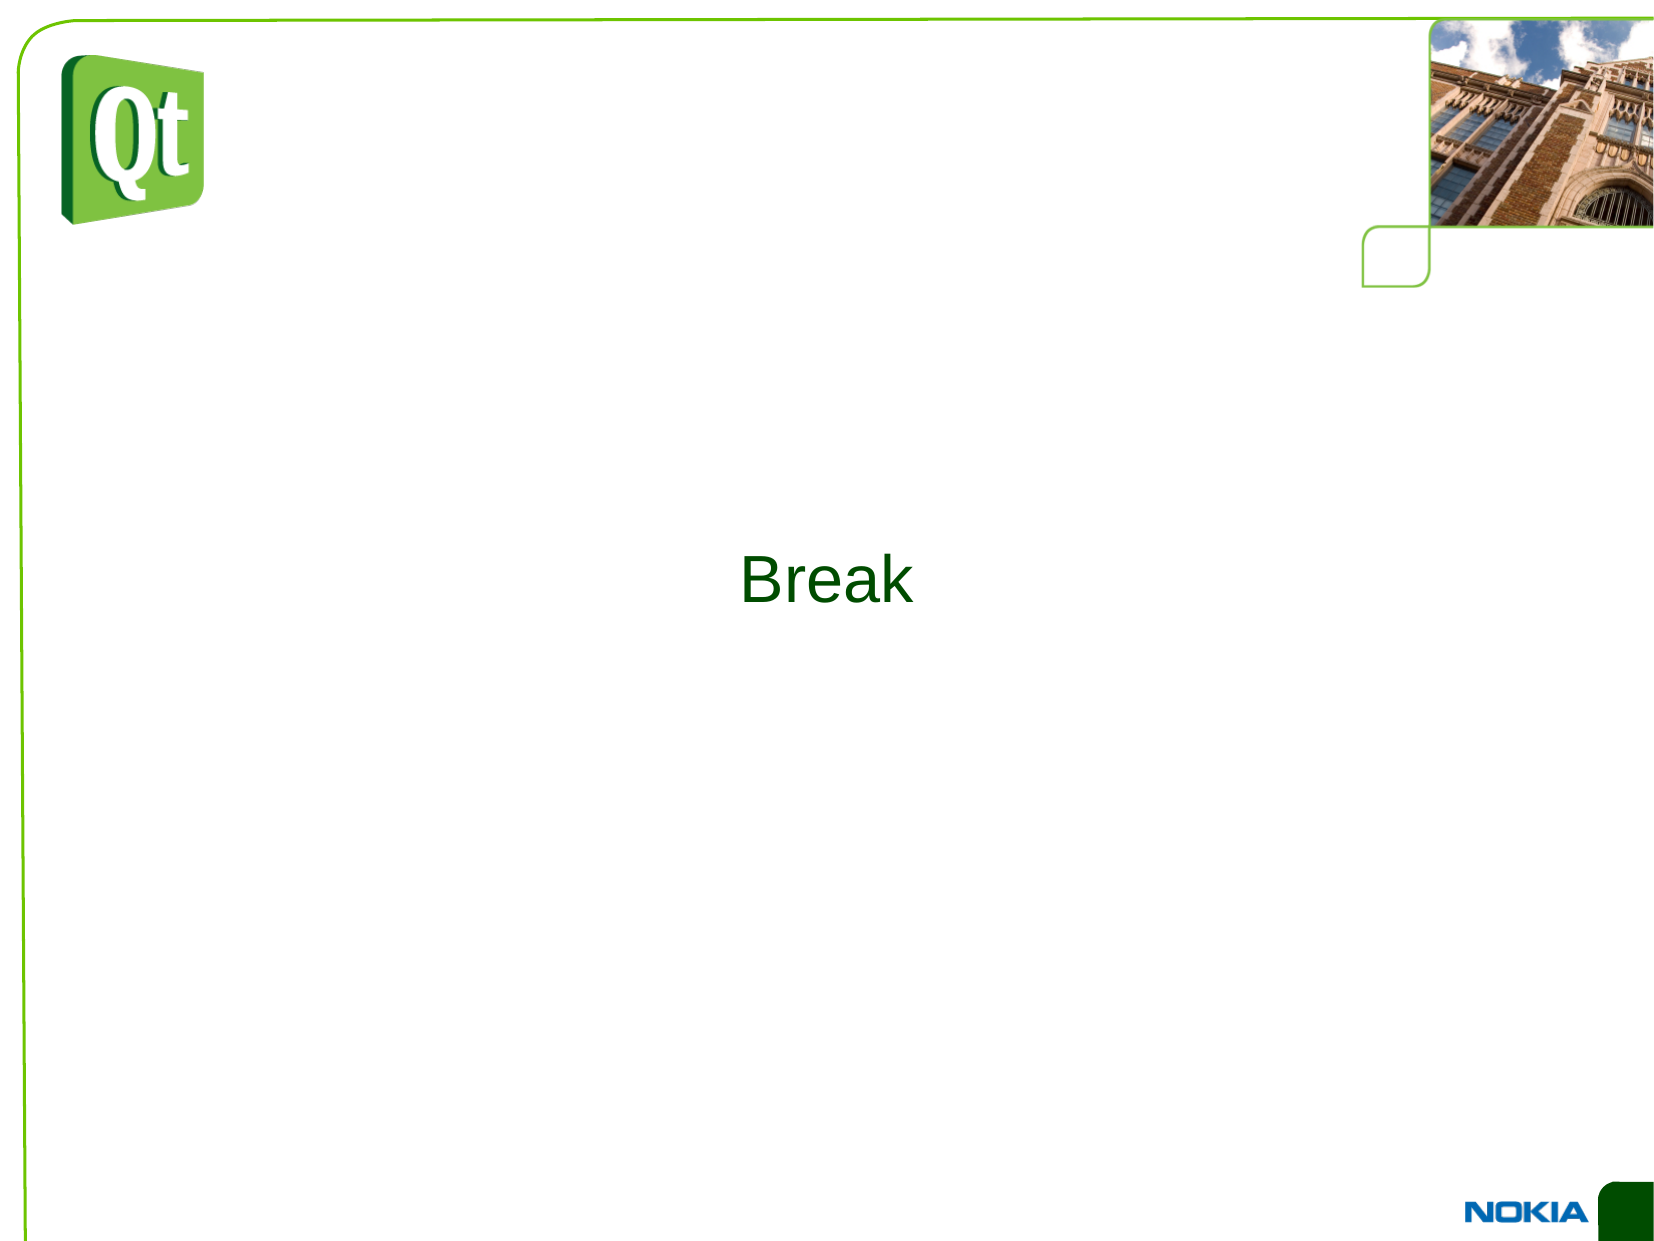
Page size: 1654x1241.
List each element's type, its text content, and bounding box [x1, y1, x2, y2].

picture [1465, 1201, 1589, 1223]
picture [61, 55, 204, 225]
picture [1338, 7, 1654, 308]
subtitle Break [82, 56, 1571, 1102]
